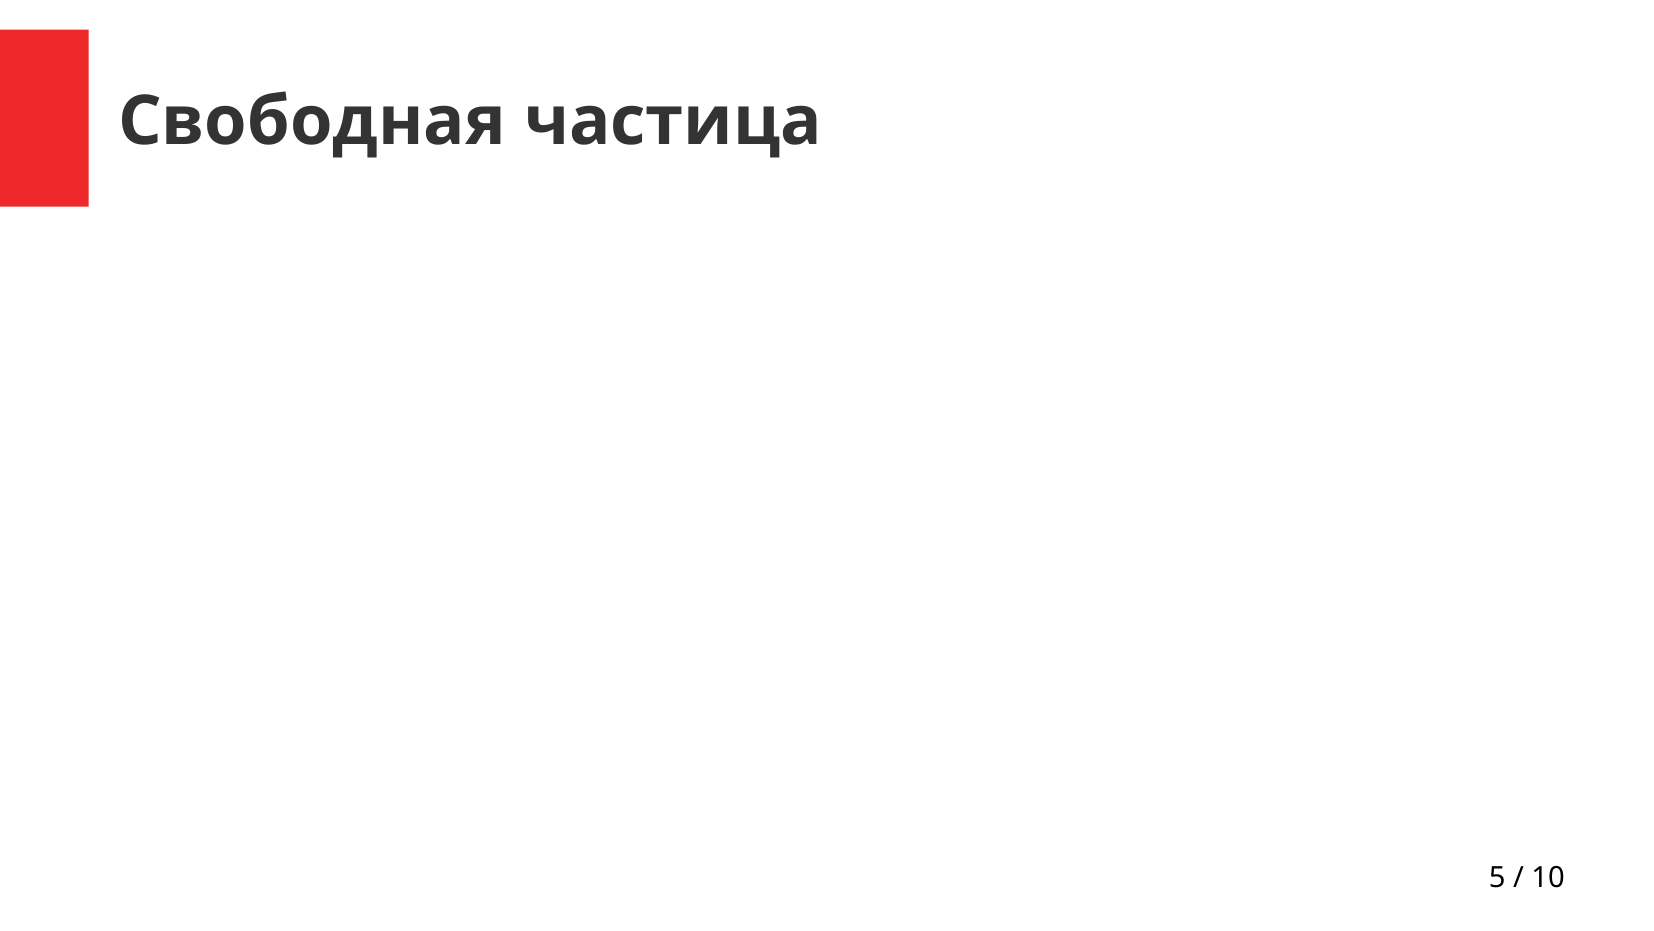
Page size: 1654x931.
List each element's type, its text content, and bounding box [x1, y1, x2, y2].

title Свободная частица [118, 29, 1595, 207]
